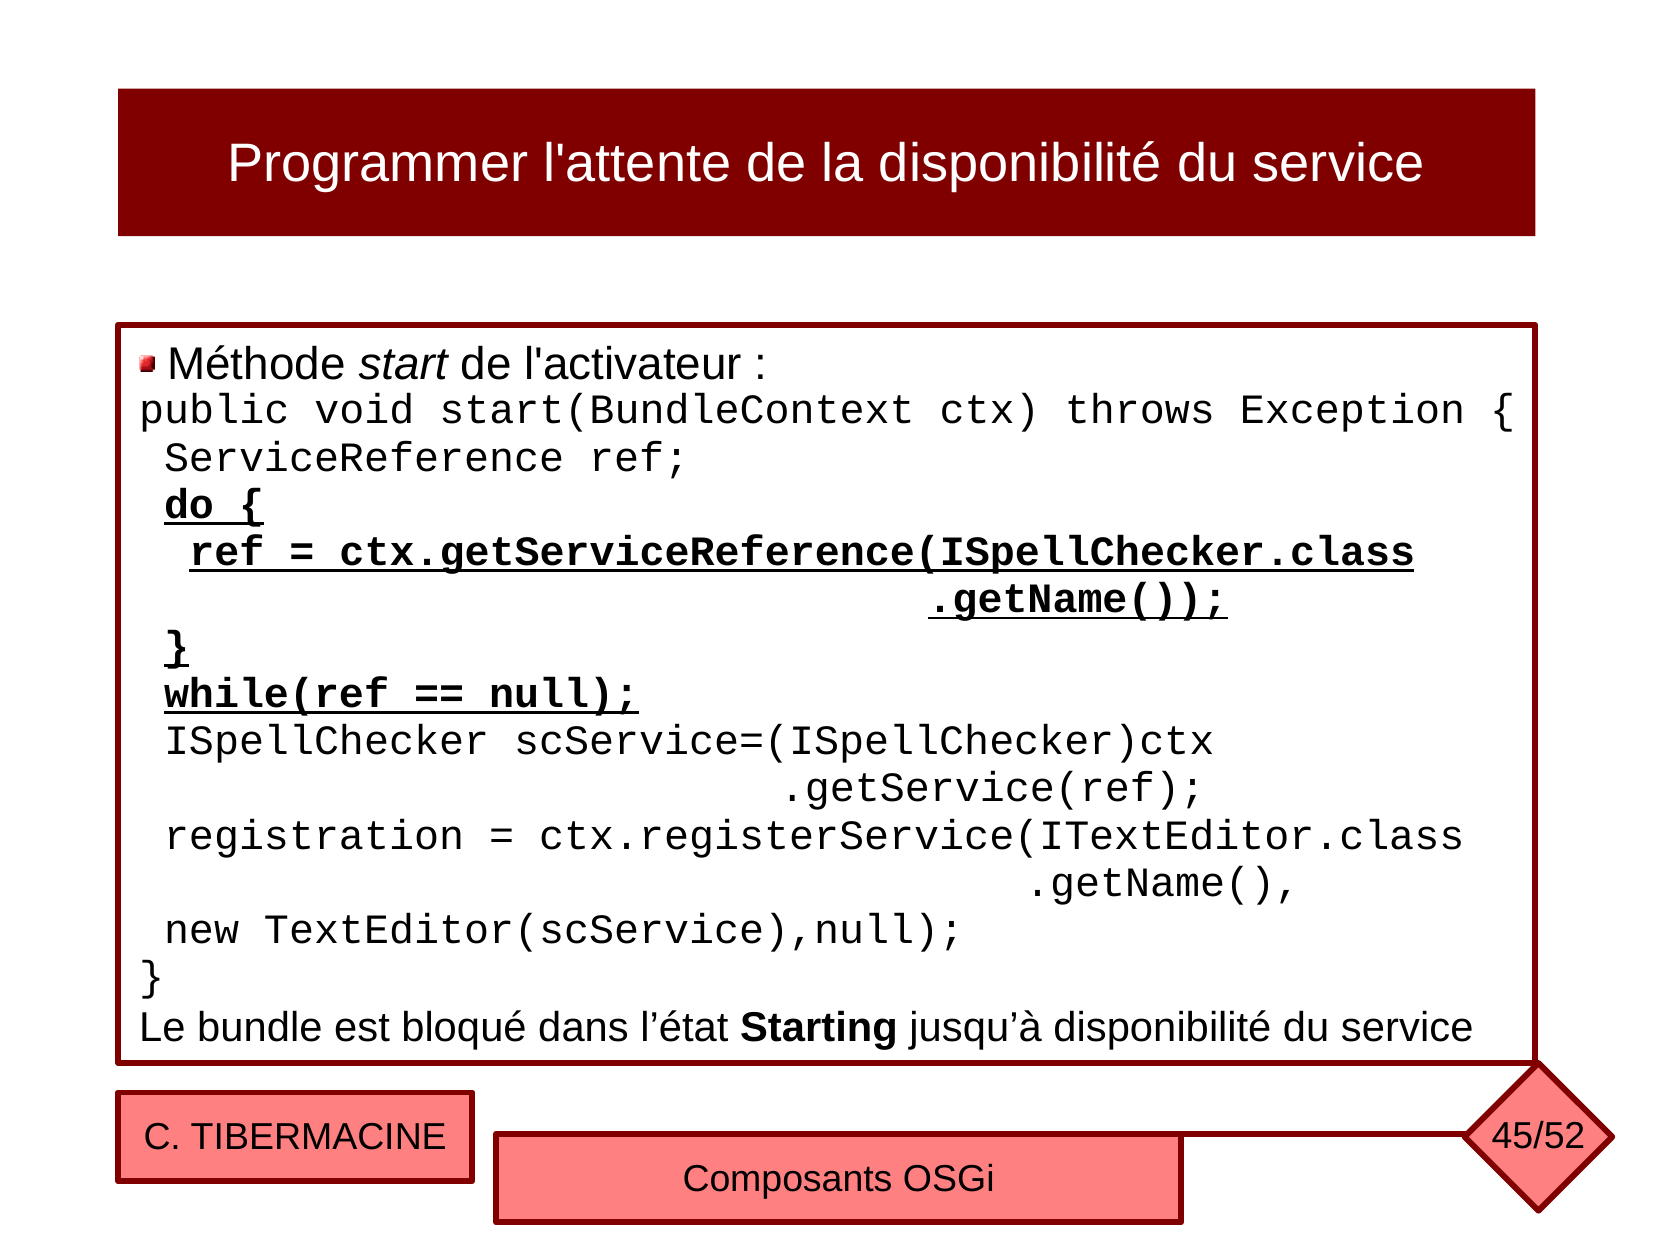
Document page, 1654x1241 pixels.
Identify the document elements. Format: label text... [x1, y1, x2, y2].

text_box [1495, 1062, 1582, 1106]
text_box Composants OSGi [496, 1133, 1182, 1223]
text_box <numéro>/52 [1476, 1106, 1601, 1206]
text_box Programmer l'attente de la disponibilité du service [118, 88, 1536, 237]
text_box [1464, 1125, 1476, 1149]
text_box C. TIBERMACINE [118, 1092, 473, 1182]
text_box [1601, 1125, 1613, 1149]
text_box Méthode start de l'activateur : public void start(BundleContext ctx) throws Exception { ServiceReference ref; do { ref = ctx.getServiceReference(ISpellChecker.class .getName()); } while(ref == null); ISpellChecker scService=(ISpellChecker)ctx .getService(ref); registration = ctx.registerService(ITextEditor.class .getName(), new TextEditor(scService),null); } Le bundle est bloqué dans l’état Starting jusqu’à disponibilité du service [118, 324, 1536, 1063]
picture [139, 355, 155, 372]
text_box [1533, 1206, 1544, 1211]
